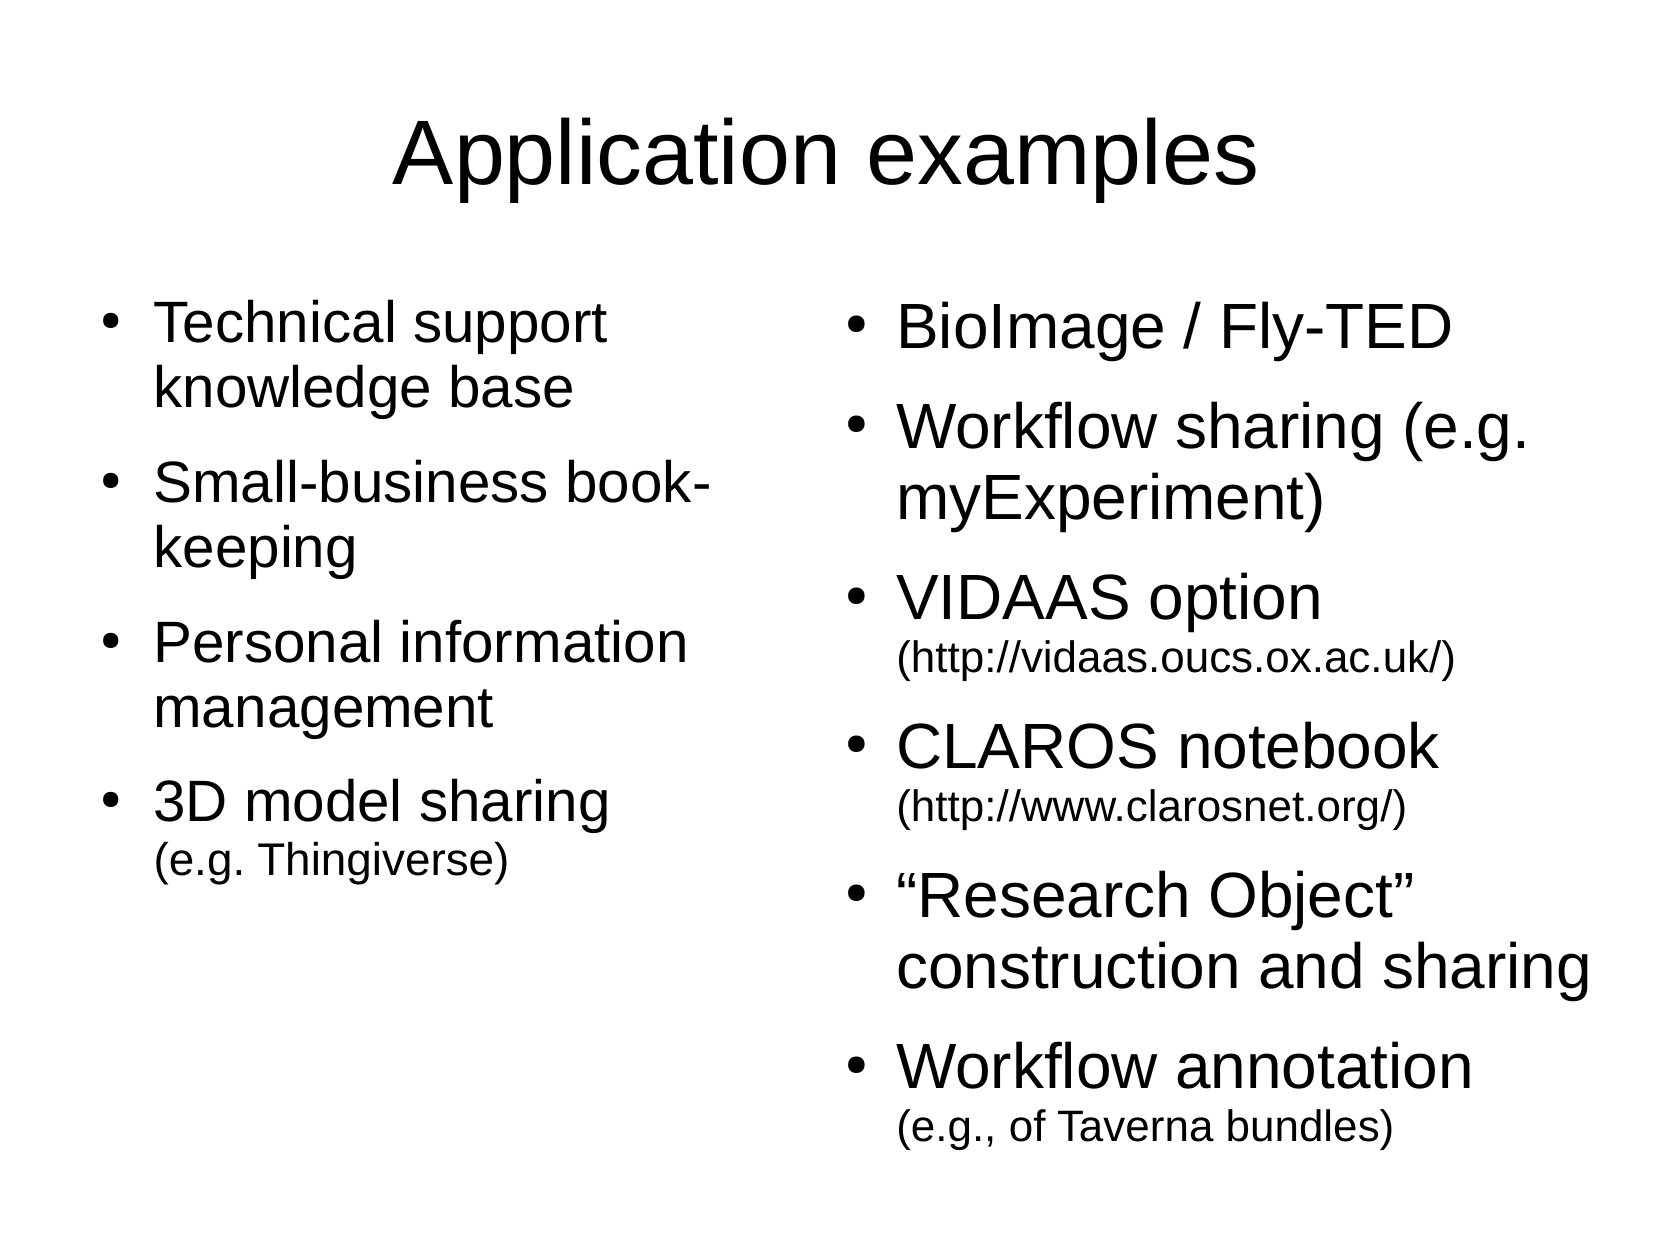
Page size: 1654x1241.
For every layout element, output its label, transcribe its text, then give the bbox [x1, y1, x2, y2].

list BioImage / Fly-TED Workflow sharing (e.g. myExperiment) VIDAAS option (http://vidaas.oucs.ox.ac.uk/) CLAROS notebook (http://www.clarosnet.org/) “Research Object” construction and sharing Workflow annotation (e.g., of Taverna bundles) [828, 290, 1595, 1182]
title Application examples [82, 49, 1571, 257]
list Technical support knowledge base Small-business book-keeping Personal information management 3D model sharing (e.g. Thingiverse) [82, 290, 793, 1123]
